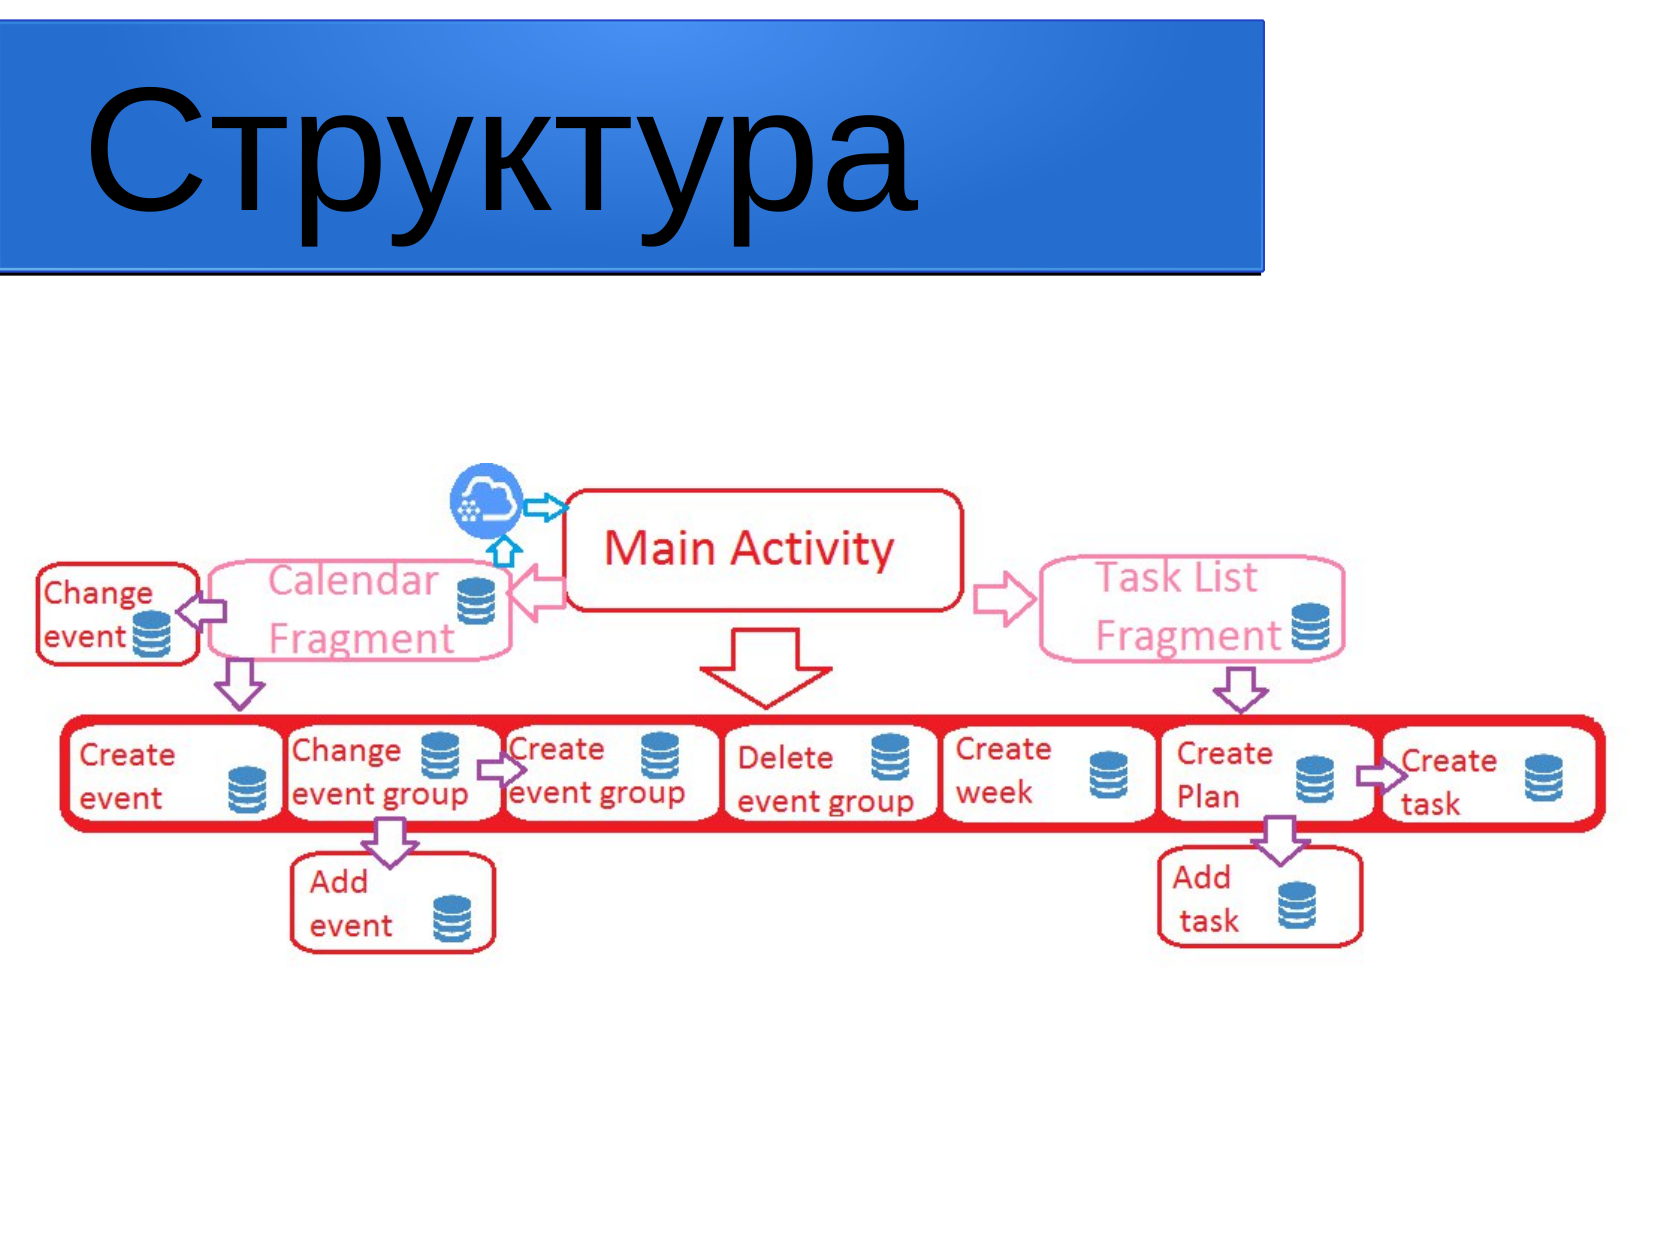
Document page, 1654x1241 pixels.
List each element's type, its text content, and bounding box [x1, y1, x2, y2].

title Структура [82, 47, 1235, 252]
picture [24, 463, 1654, 995]
